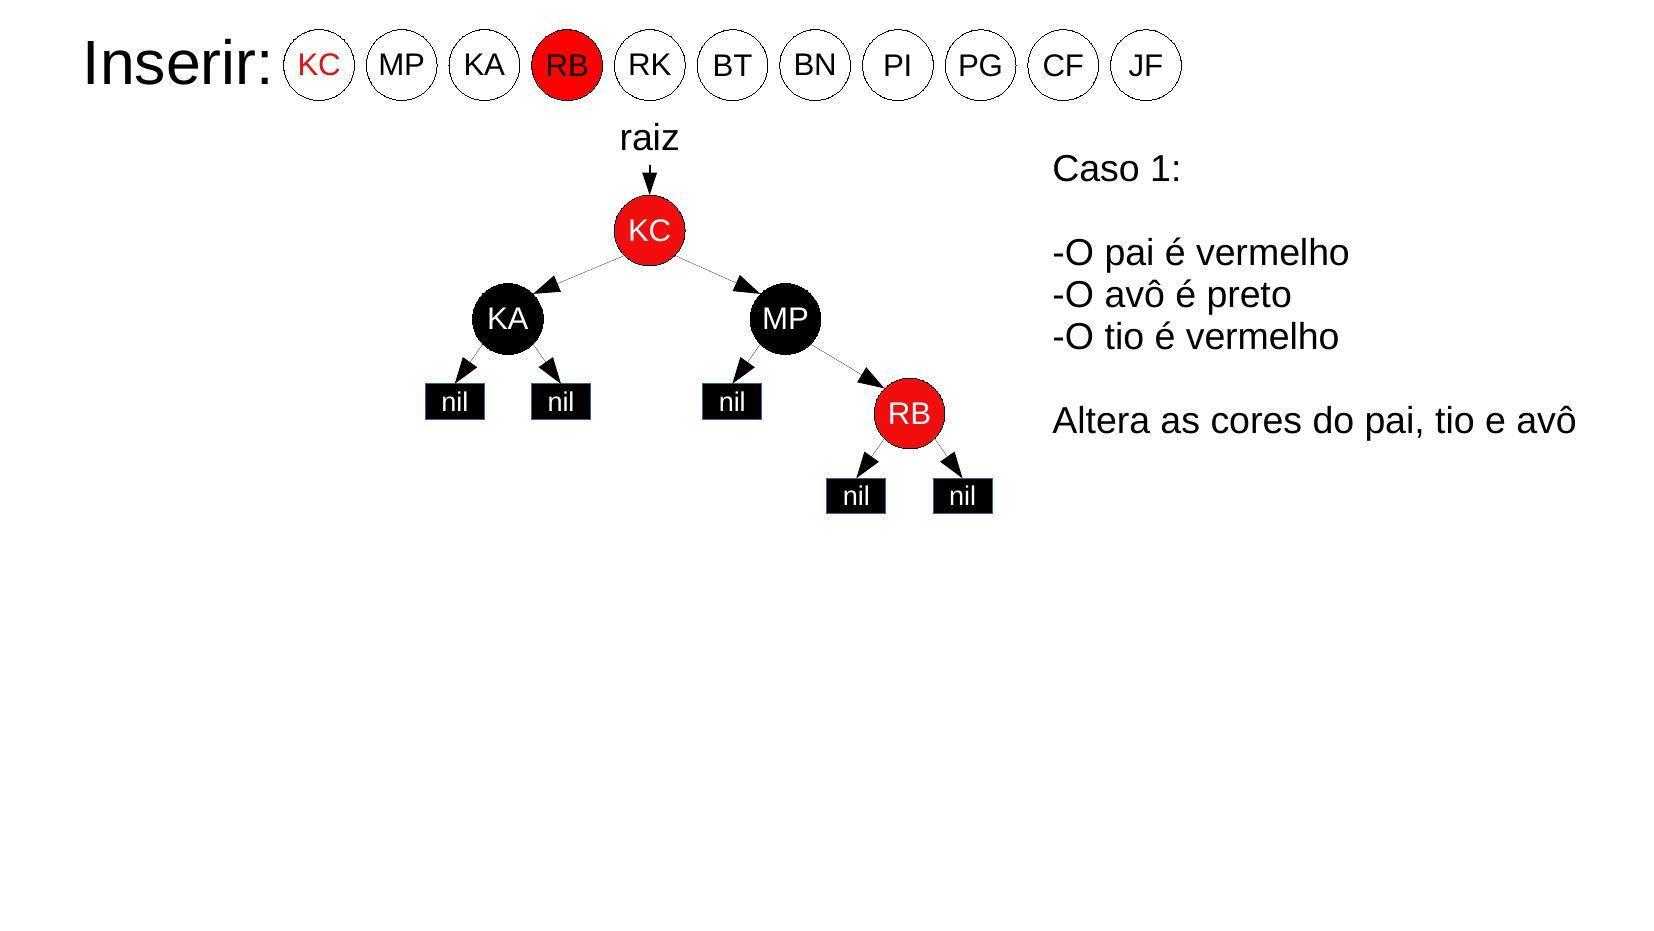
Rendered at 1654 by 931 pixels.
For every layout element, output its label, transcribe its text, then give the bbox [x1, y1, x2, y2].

text_box nil [425, 383, 485, 420]
text_box PI [862, 29, 934, 101]
text_box nil [531, 383, 591, 420]
text_box nil [702, 383, 762, 420]
text_box raiz [604, 108, 695, 166]
text_box CF [1027, 29, 1099, 101]
text_box MP [366, 29, 438, 101]
text_box KA [449, 29, 520, 101]
text_box RB [531, 29, 603, 101]
text_box RK [614, 29, 686, 101]
text_box JF [1110, 29, 1182, 101]
text_box Caso 1: -O pai é vermelho -O avô é preto -O tio é vermelho Altera as cores do pai, tio e avô [1037, 140, 1592, 449]
text_box BT [697, 29, 768, 101]
text_box KC [283, 29, 355, 101]
text_box BN [779, 29, 851, 101]
title Inserir: [82, 28, 284, 98]
text_box KC [614, 195, 686, 266]
text_box nil [933, 478, 993, 514]
text_box nil [826, 478, 886, 514]
text_box MP [750, 283, 821, 355]
text_box RB [874, 378, 945, 449]
text_box KA [472, 283, 544, 355]
text_box PG [945, 29, 1017, 101]
